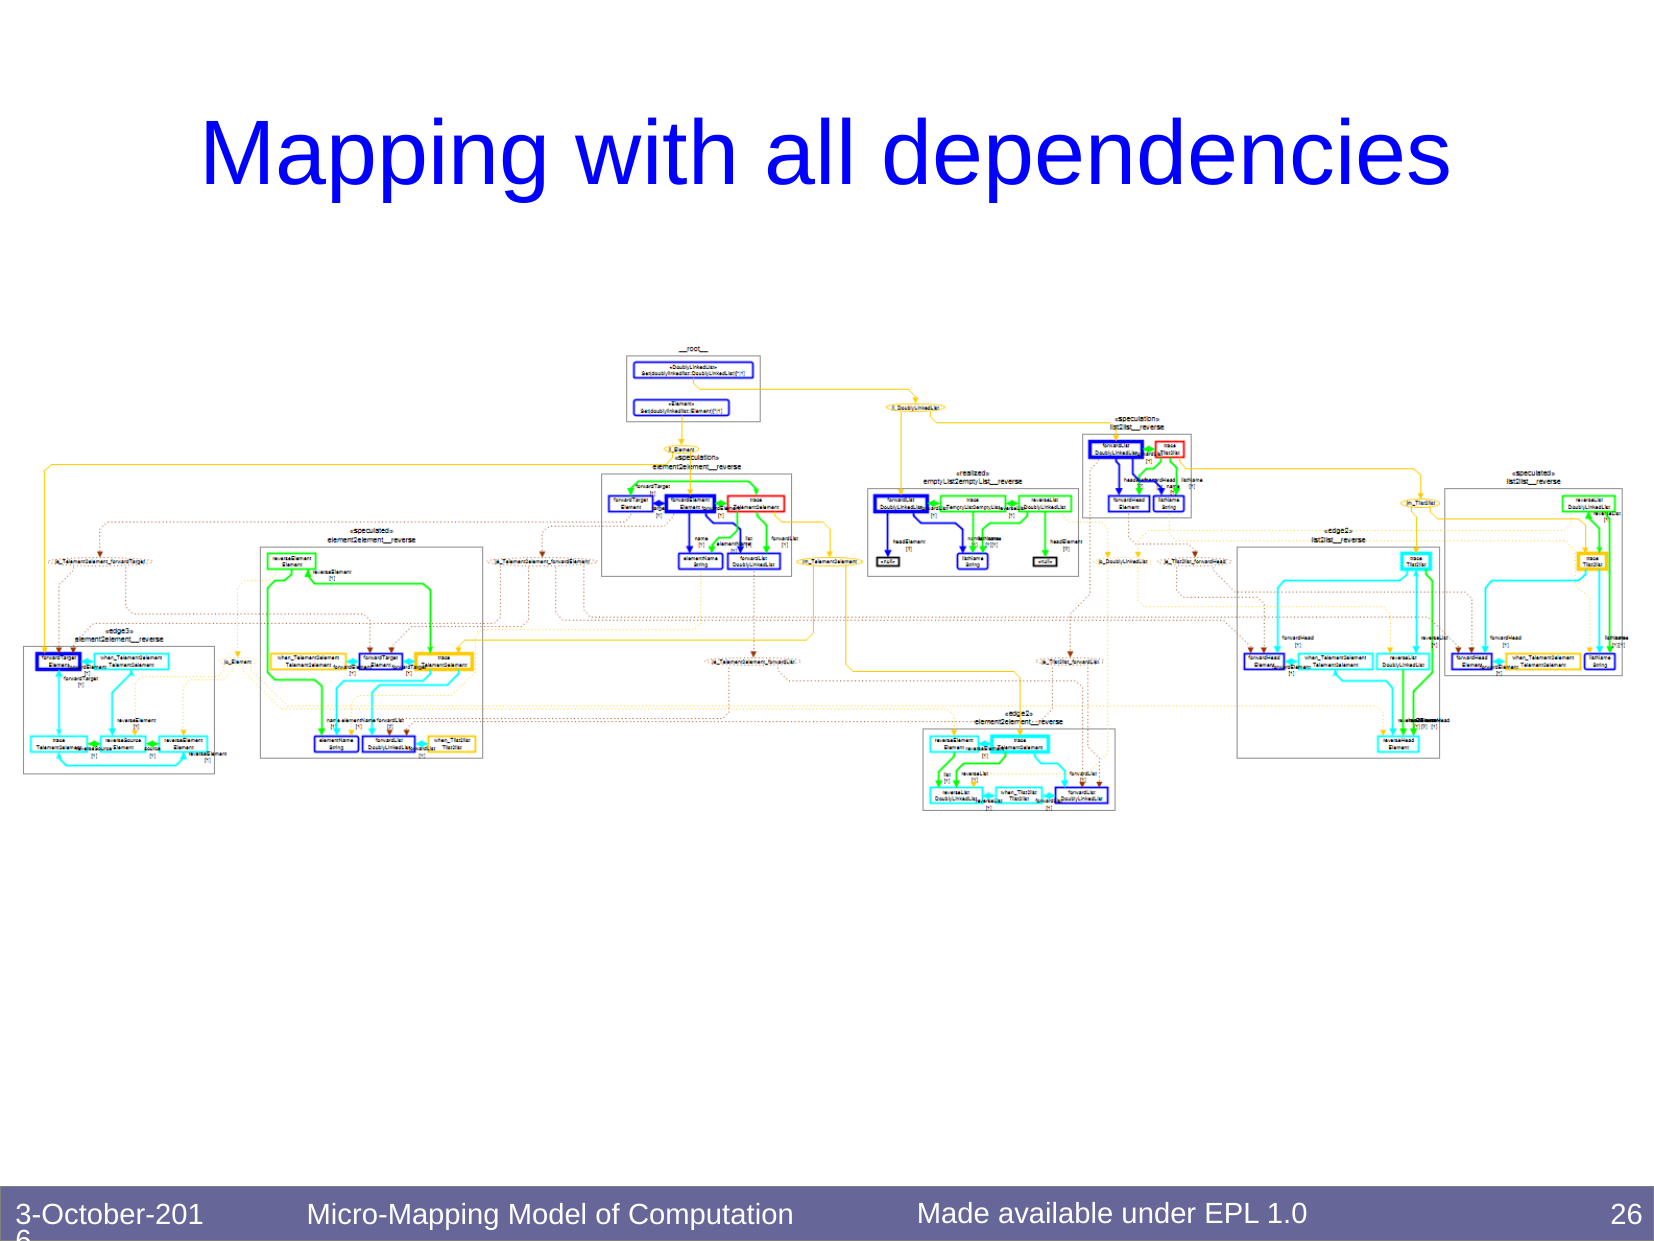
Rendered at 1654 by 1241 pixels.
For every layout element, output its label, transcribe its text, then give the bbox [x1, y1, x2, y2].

picture [23, 346, 1629, 811]
title Mapping with all dependencies [82, 49, 1571, 257]
